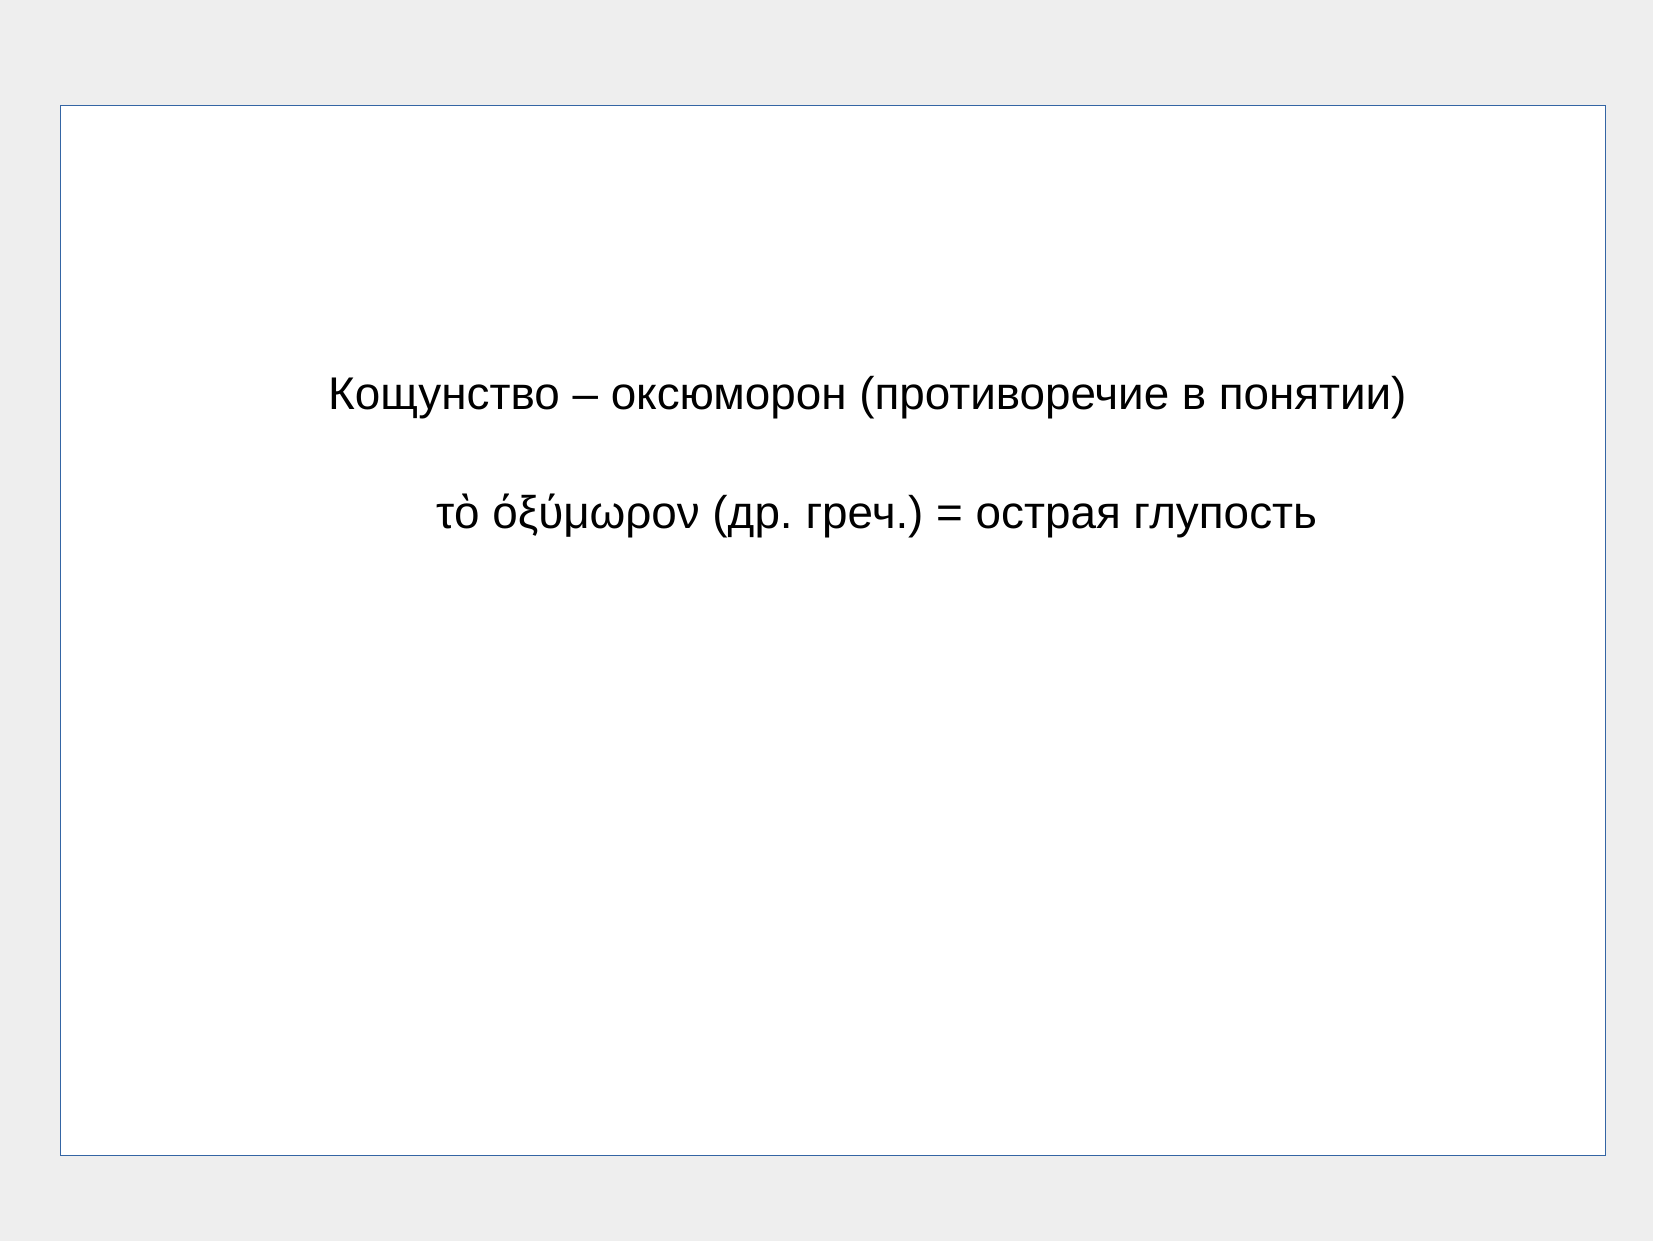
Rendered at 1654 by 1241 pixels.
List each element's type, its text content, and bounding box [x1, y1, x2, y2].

text_box Кощунство – оксюморон (противоречие в понятии) [313, 360, 1422, 422]
text_box τὸ όξύμωρον (др. греч.) = острая глупость [421, 479, 1335, 540]
text_box [60, 105, 1606, 1156]
